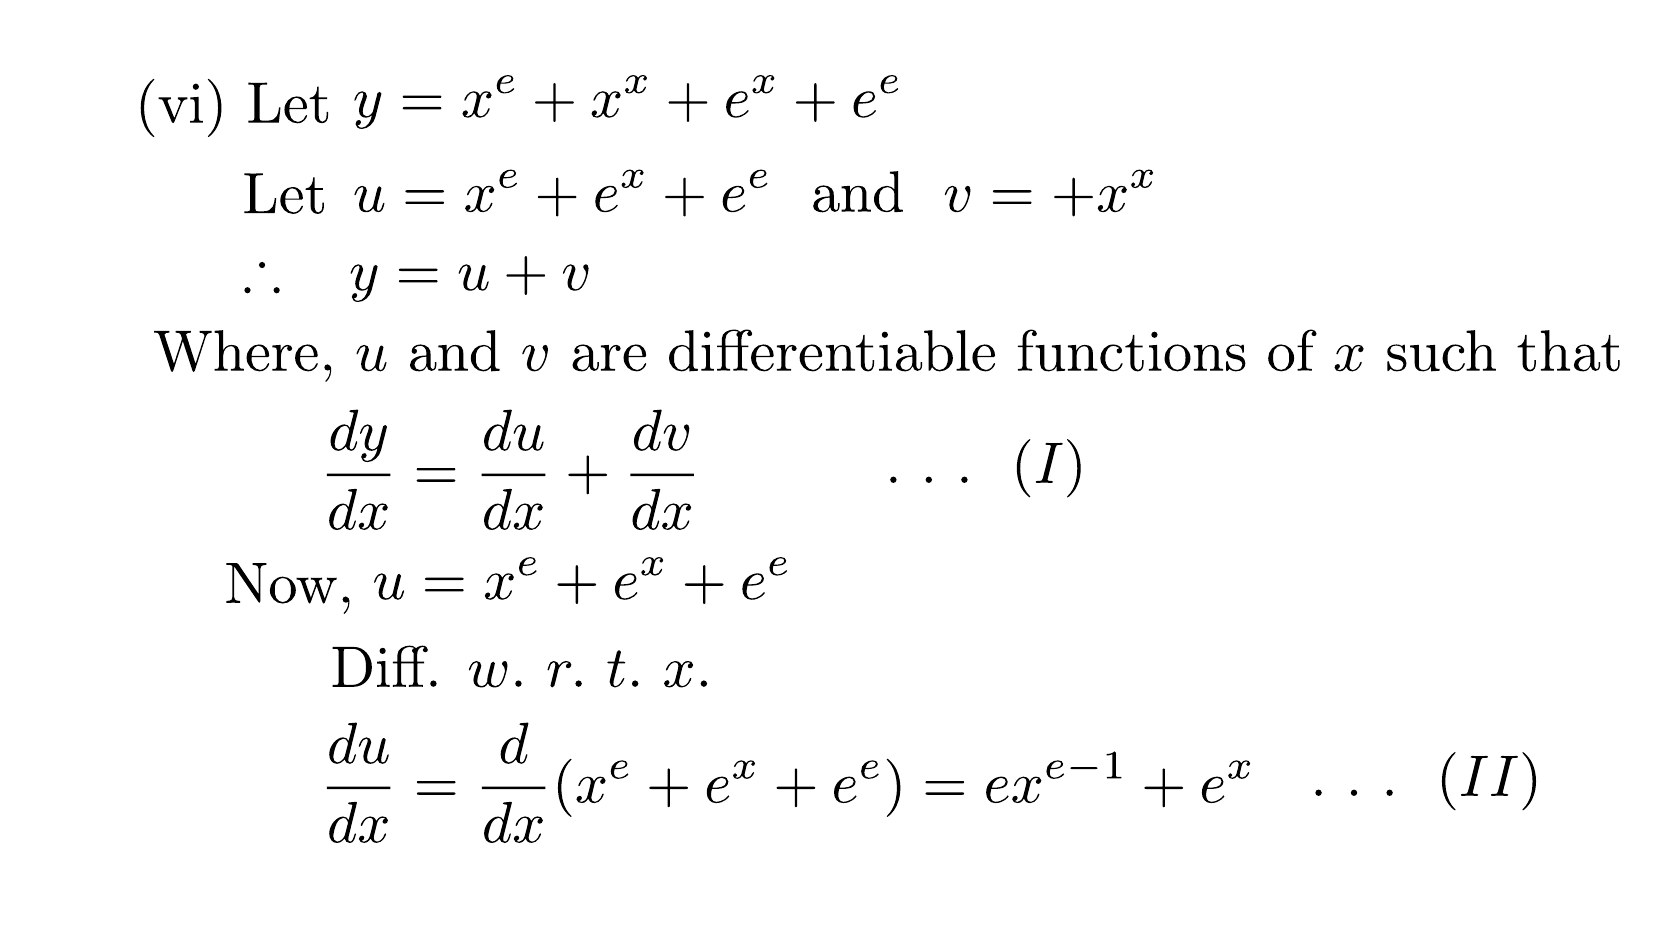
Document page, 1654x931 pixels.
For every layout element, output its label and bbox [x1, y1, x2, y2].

text_box [244, 261, 280, 294]
text_box [374, 557, 788, 605]
text_box [888, 439, 1081, 498]
text_box [350, 256, 589, 303]
text_box [354, 169, 1154, 217]
text_box [154, 329, 1620, 382]
text_box [244, 173, 324, 214]
text_box [1313, 752, 1537, 811]
text_box [354, 75, 899, 129]
text_box [332, 645, 708, 688]
title [47, 37, 1619, 898]
text_box [137, 78, 329, 138]
text_box [326, 409, 694, 531]
text_box [226, 563, 350, 614]
text_box [326, 722, 1251, 844]
